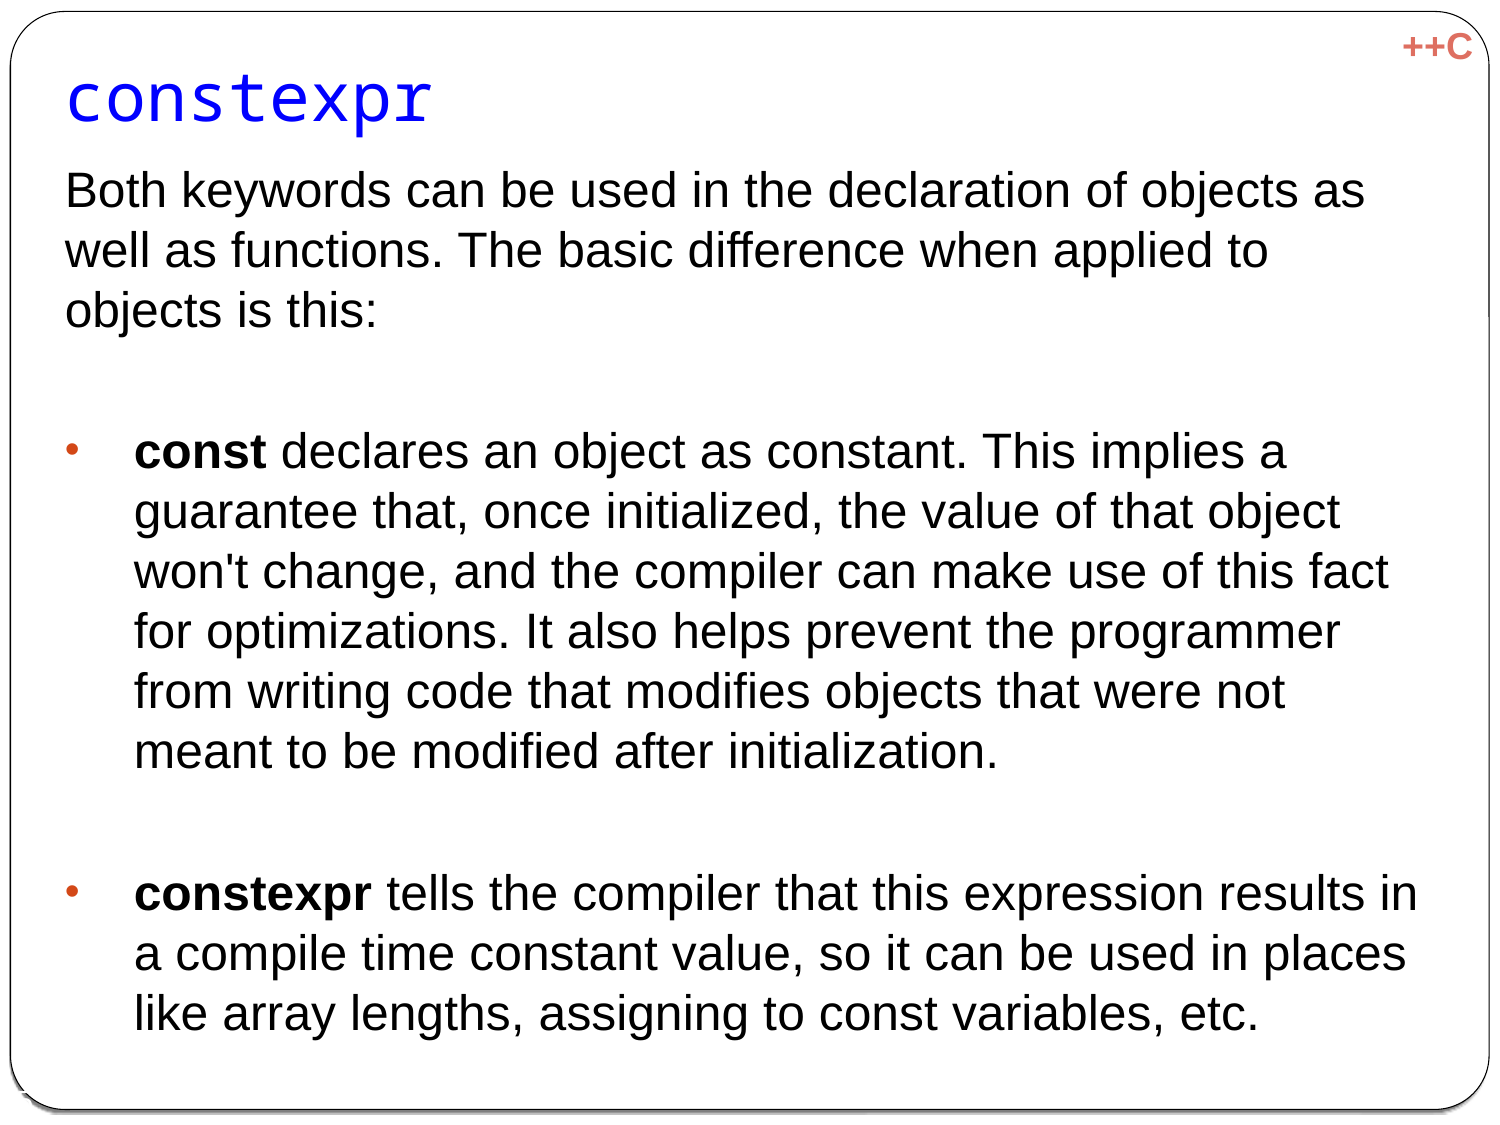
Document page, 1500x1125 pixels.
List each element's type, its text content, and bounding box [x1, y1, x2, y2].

list Both keywords can be used in the declaration of objects as well as functions. The basic difference when applied to objects is this: const declares an object as constant. This implies a guarantee that, once initialized, the value of that object won't change, and the compiler can make use of this fact for optimizations. It also helps prevent the programmer from writing code that modifies objects that were not meant to be modified after initialization. constexpr tells the compiler that this expression results in a compile time constant value, so it can be used in places like array lengths, assigning to const variables, etc. [50, 149, 1450, 1088]
slide_number <number> [0, 1074, 50, 1125]
title constexpr [50, 45, 1450, 149]
